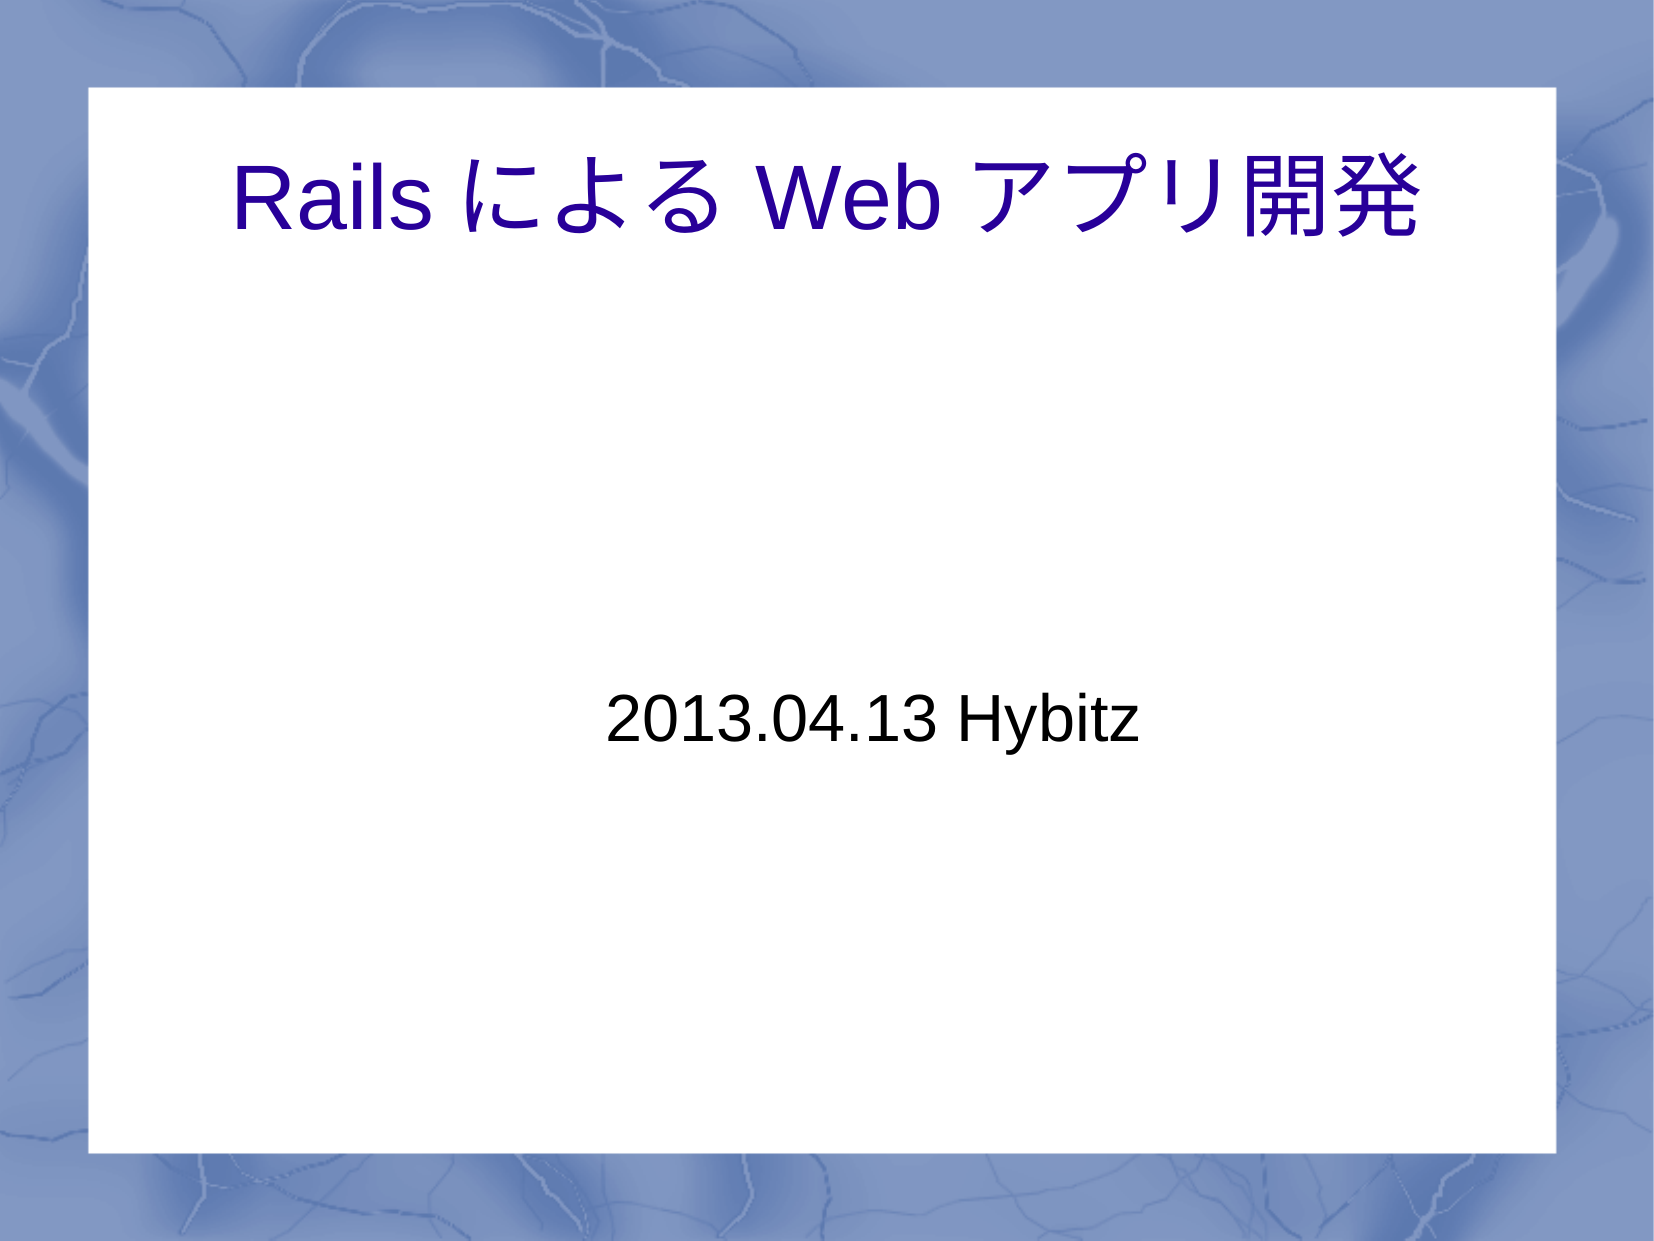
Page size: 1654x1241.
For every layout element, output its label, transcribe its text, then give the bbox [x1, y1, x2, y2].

title RailsによるWebアプリ開発 [118, 90, 1536, 298]
subtitle 2013.04.13 Hybitz [178, 364, 1570, 1147]
picture [0, 0, 1654, 1241]
